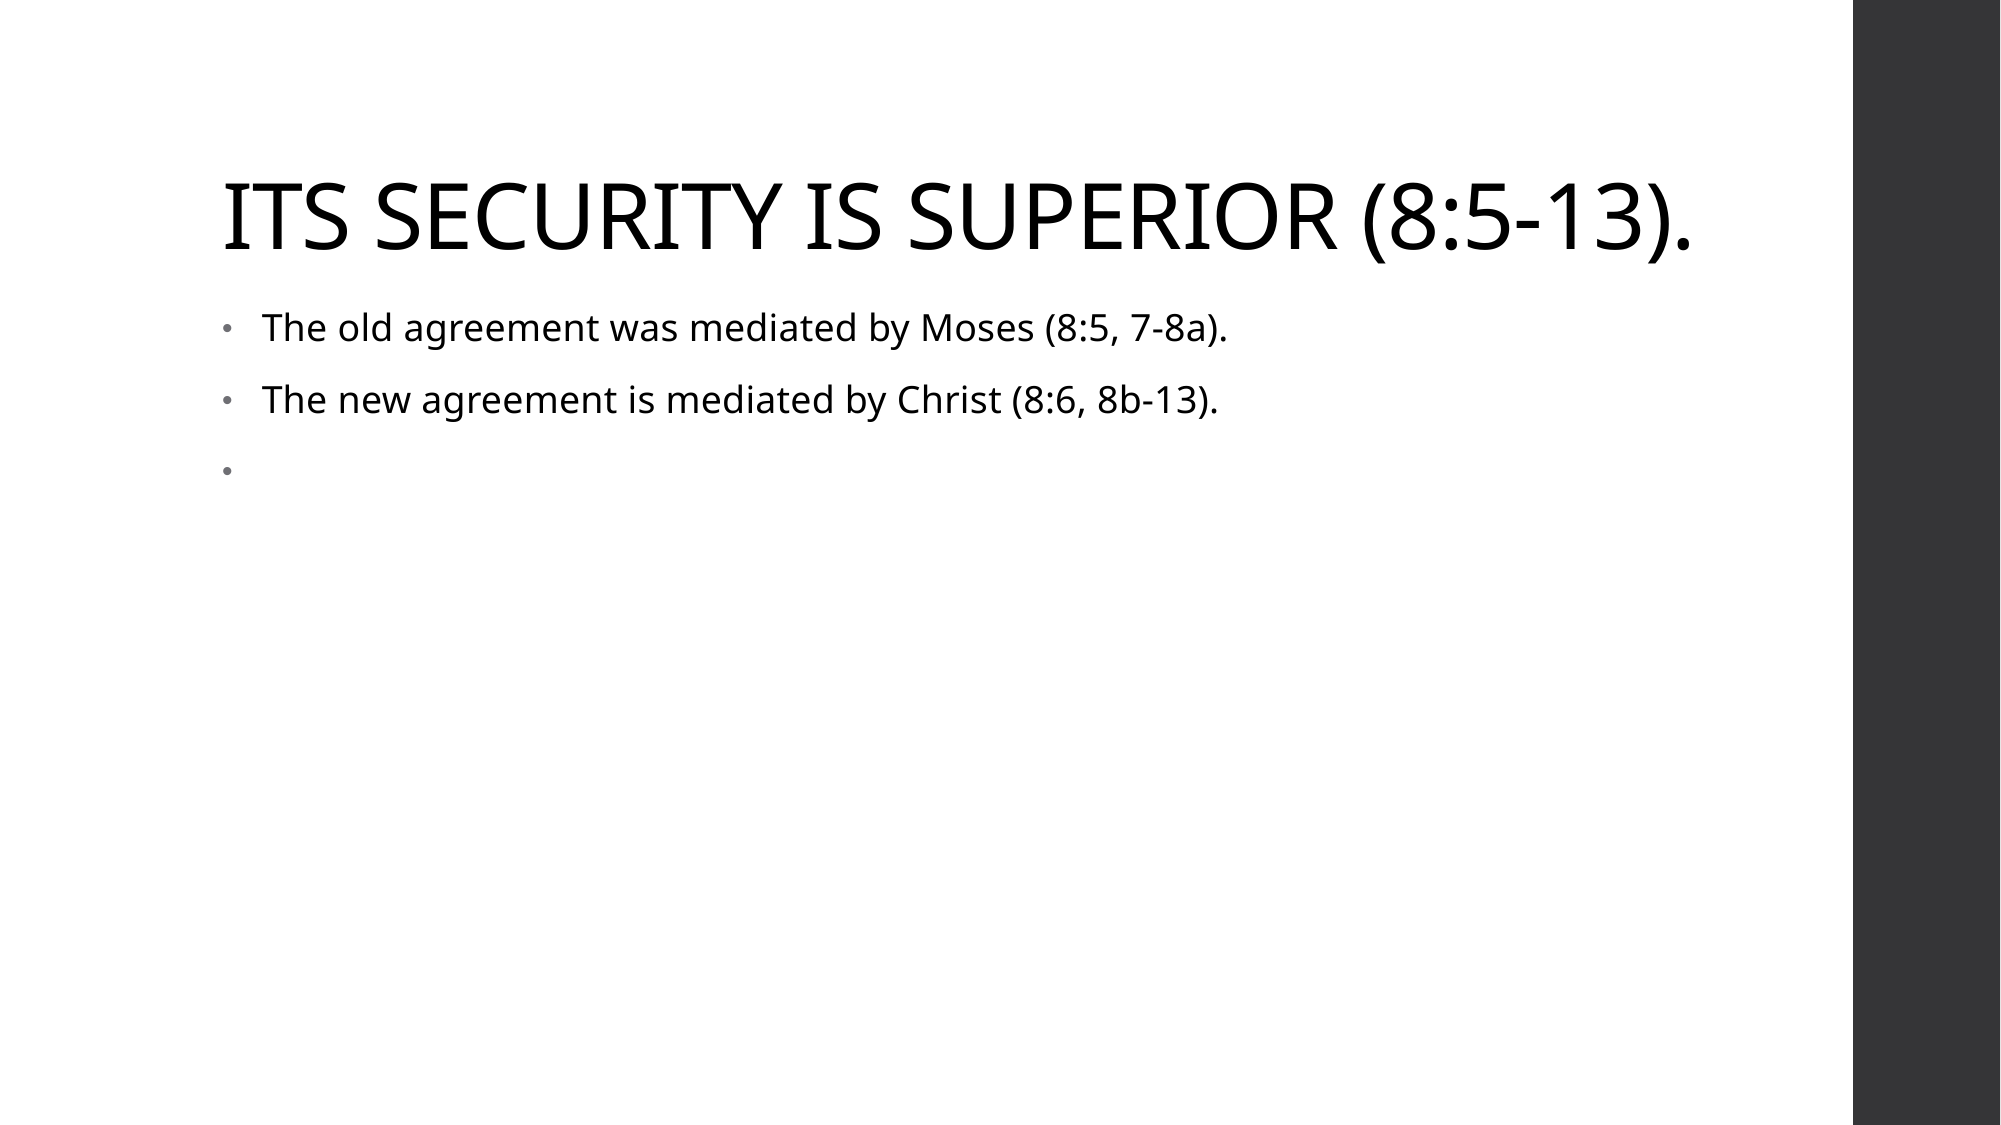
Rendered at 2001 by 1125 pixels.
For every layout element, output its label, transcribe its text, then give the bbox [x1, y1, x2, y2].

title ITS SECURITY IS SUPERIOR (8:5-13). [206, 60, 1797, 278]
list The old agreement was mediated by Moses (8:5, 7-8a). The new agreement is mediated by Christ (8:6, 8b-13). [206, 299, 1617, 1014]
